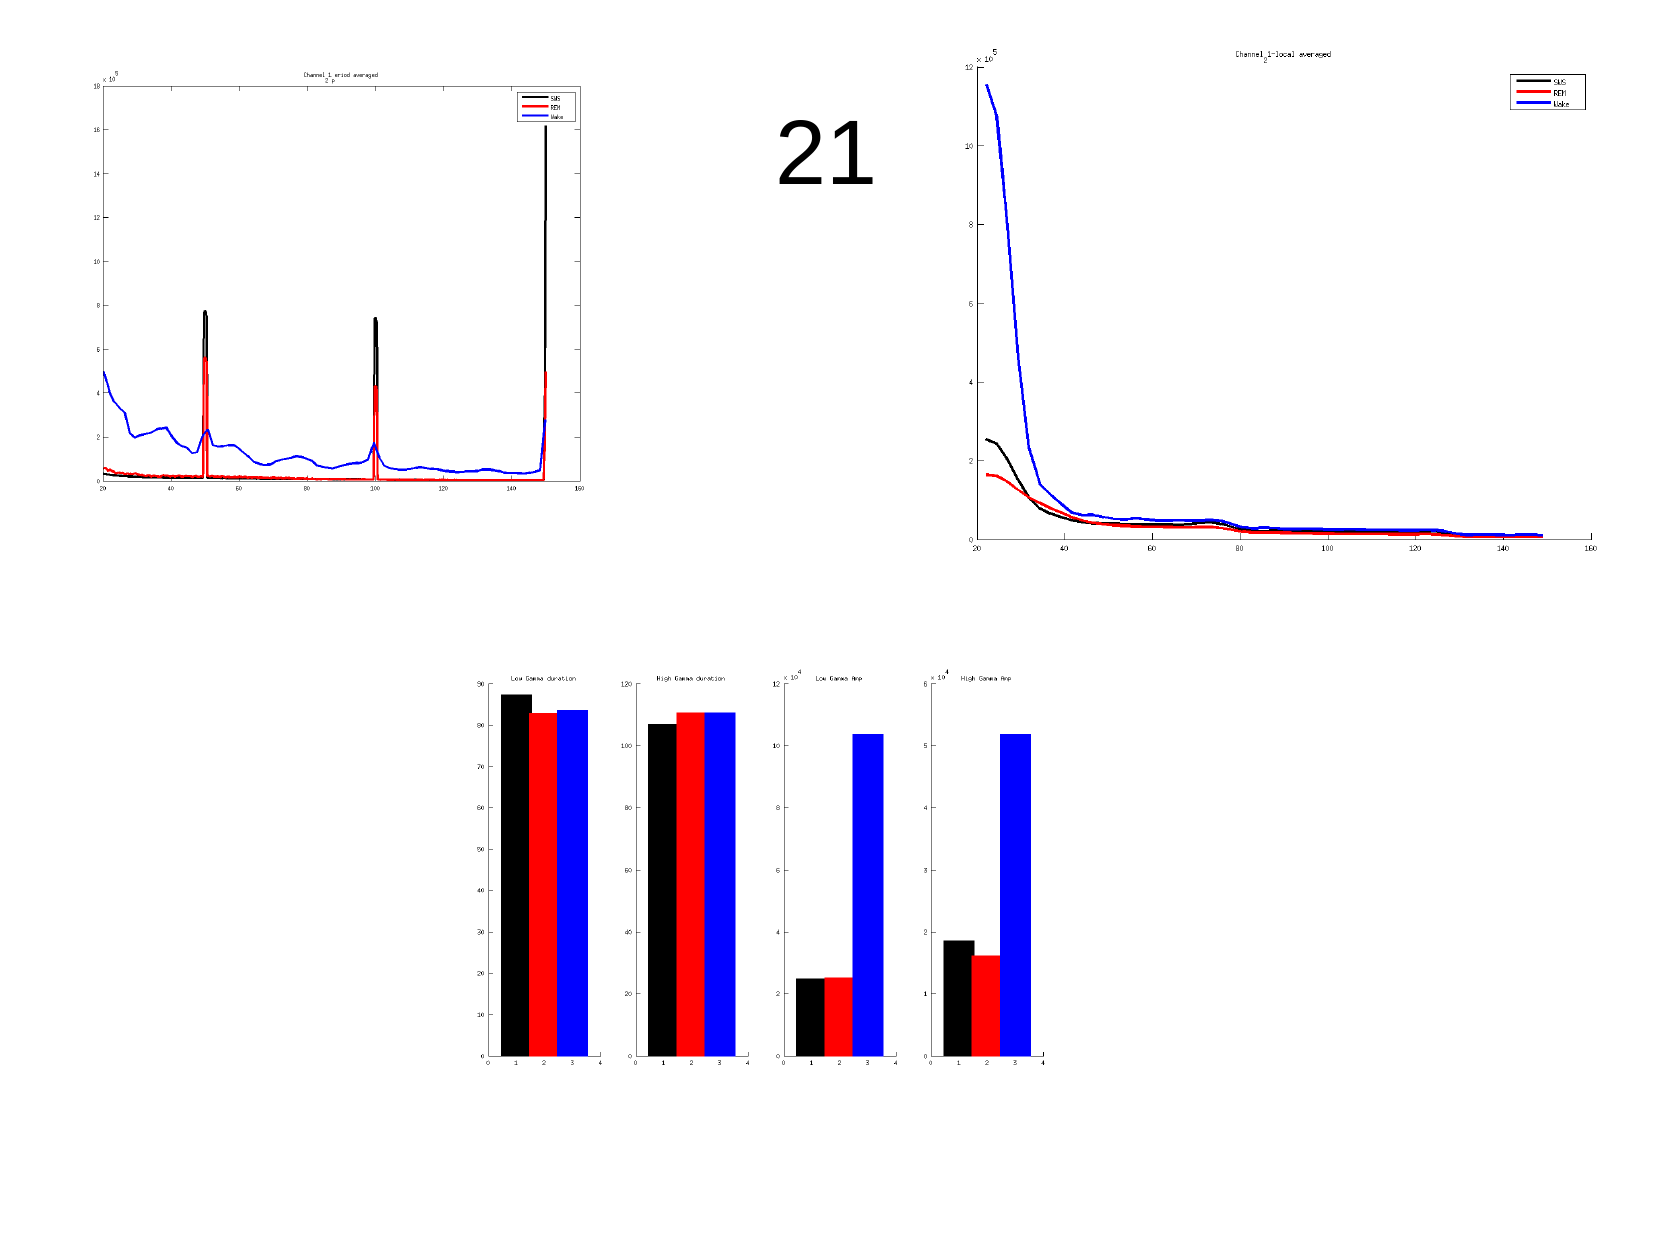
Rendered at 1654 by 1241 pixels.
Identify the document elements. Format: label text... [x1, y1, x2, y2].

picture [23, 49, 638, 534]
picture [874, 23, 1654, 603]
picture [395, 649, 1111, 1107]
title 21 [638, 49, 874, 257]
